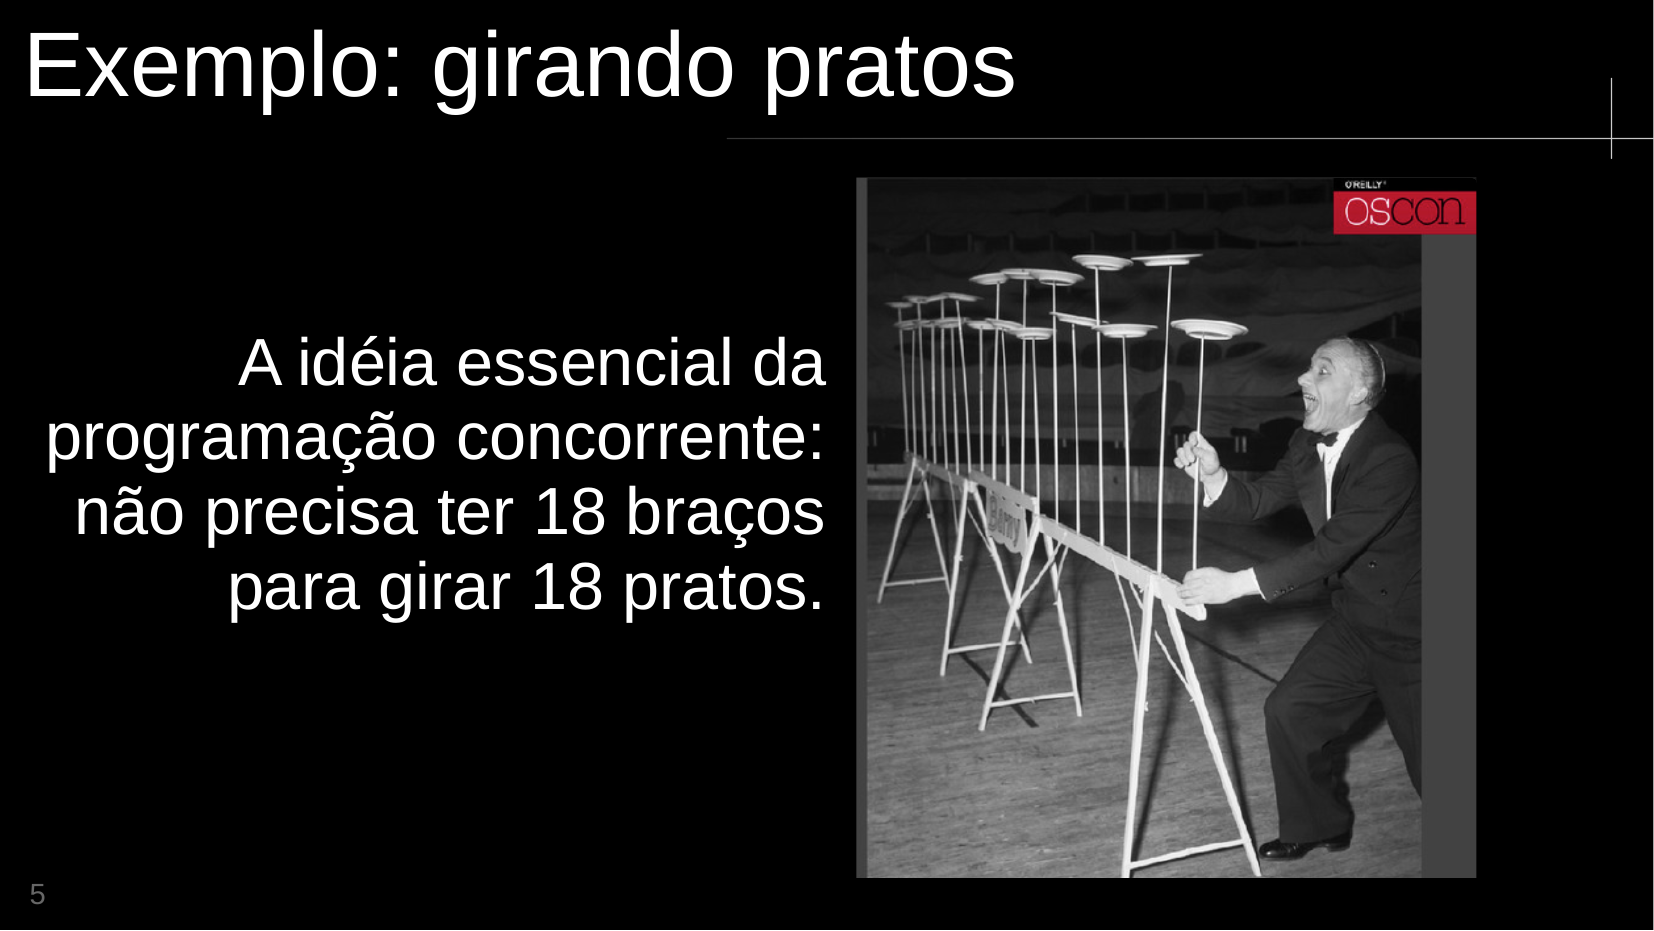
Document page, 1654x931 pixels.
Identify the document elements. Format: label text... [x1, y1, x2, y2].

list A idéia essencial da programação concorrente: não precisa ter 18 braços para girar 18 pratos. [29, 324, 827, 857]
title Exemplo: girando pratos [23, 11, 1589, 119]
picture [856, 177, 1477, 878]
